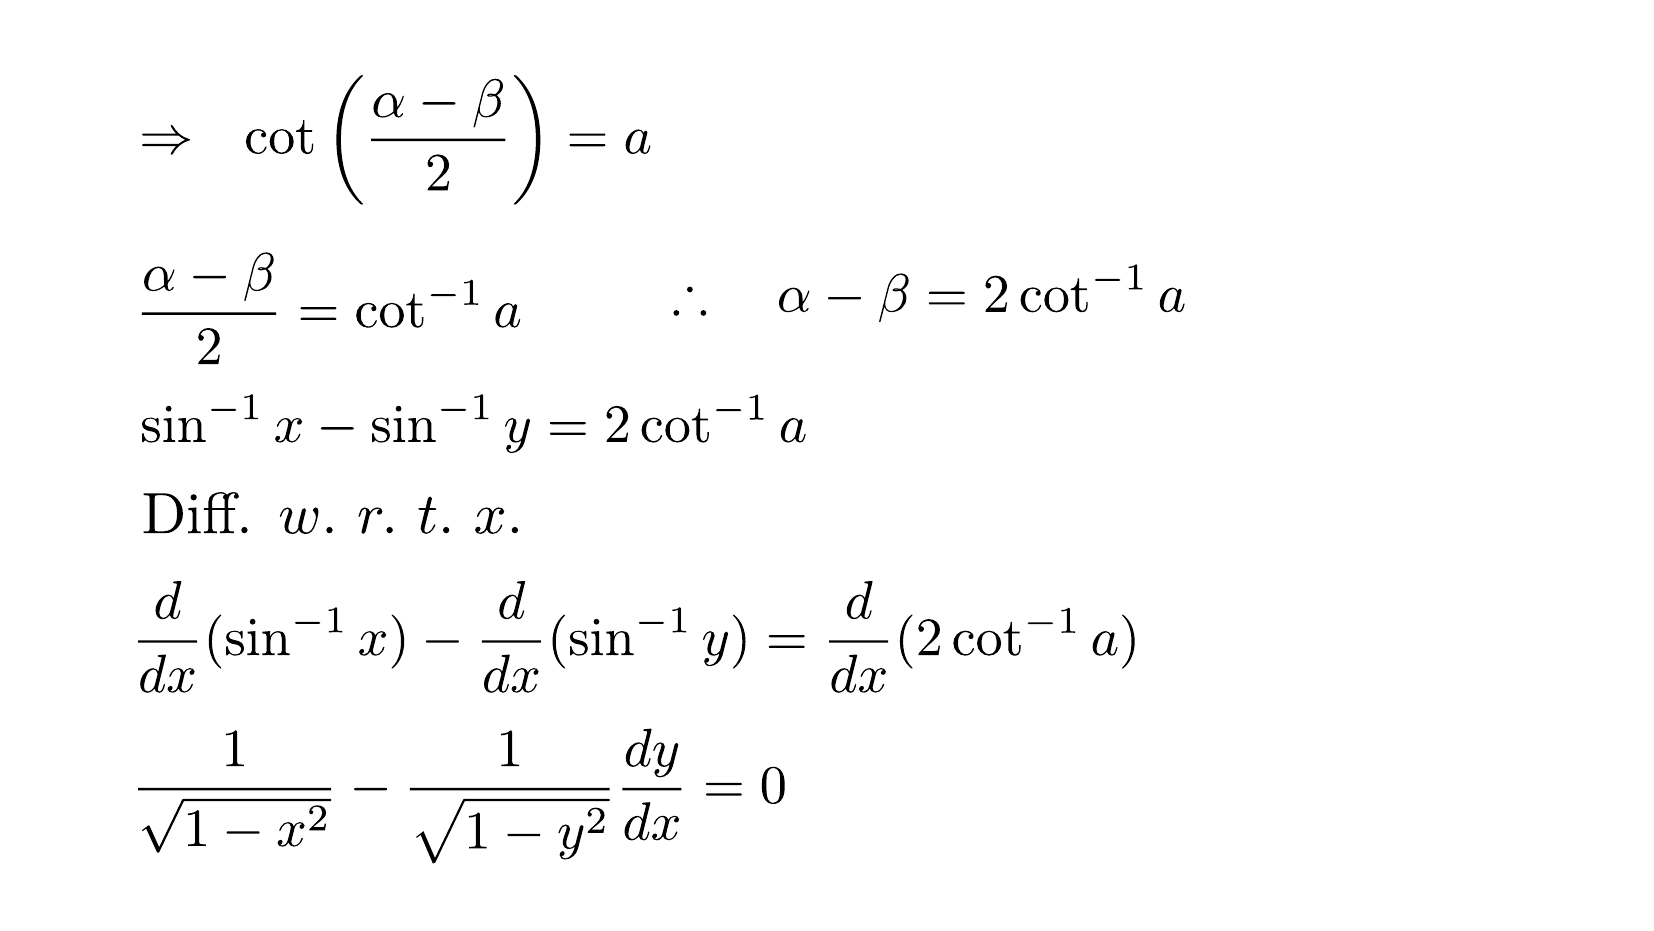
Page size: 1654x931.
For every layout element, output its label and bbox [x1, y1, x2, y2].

text_box [141, 75, 651, 205]
title [47, 37, 1619, 898]
text_box [673, 264, 1185, 323]
text_box [138, 580, 1135, 693]
text_box [142, 394, 806, 454]
text_box [143, 492, 519, 534]
text_box [138, 728, 785, 864]
text_box [141, 252, 521, 365]
